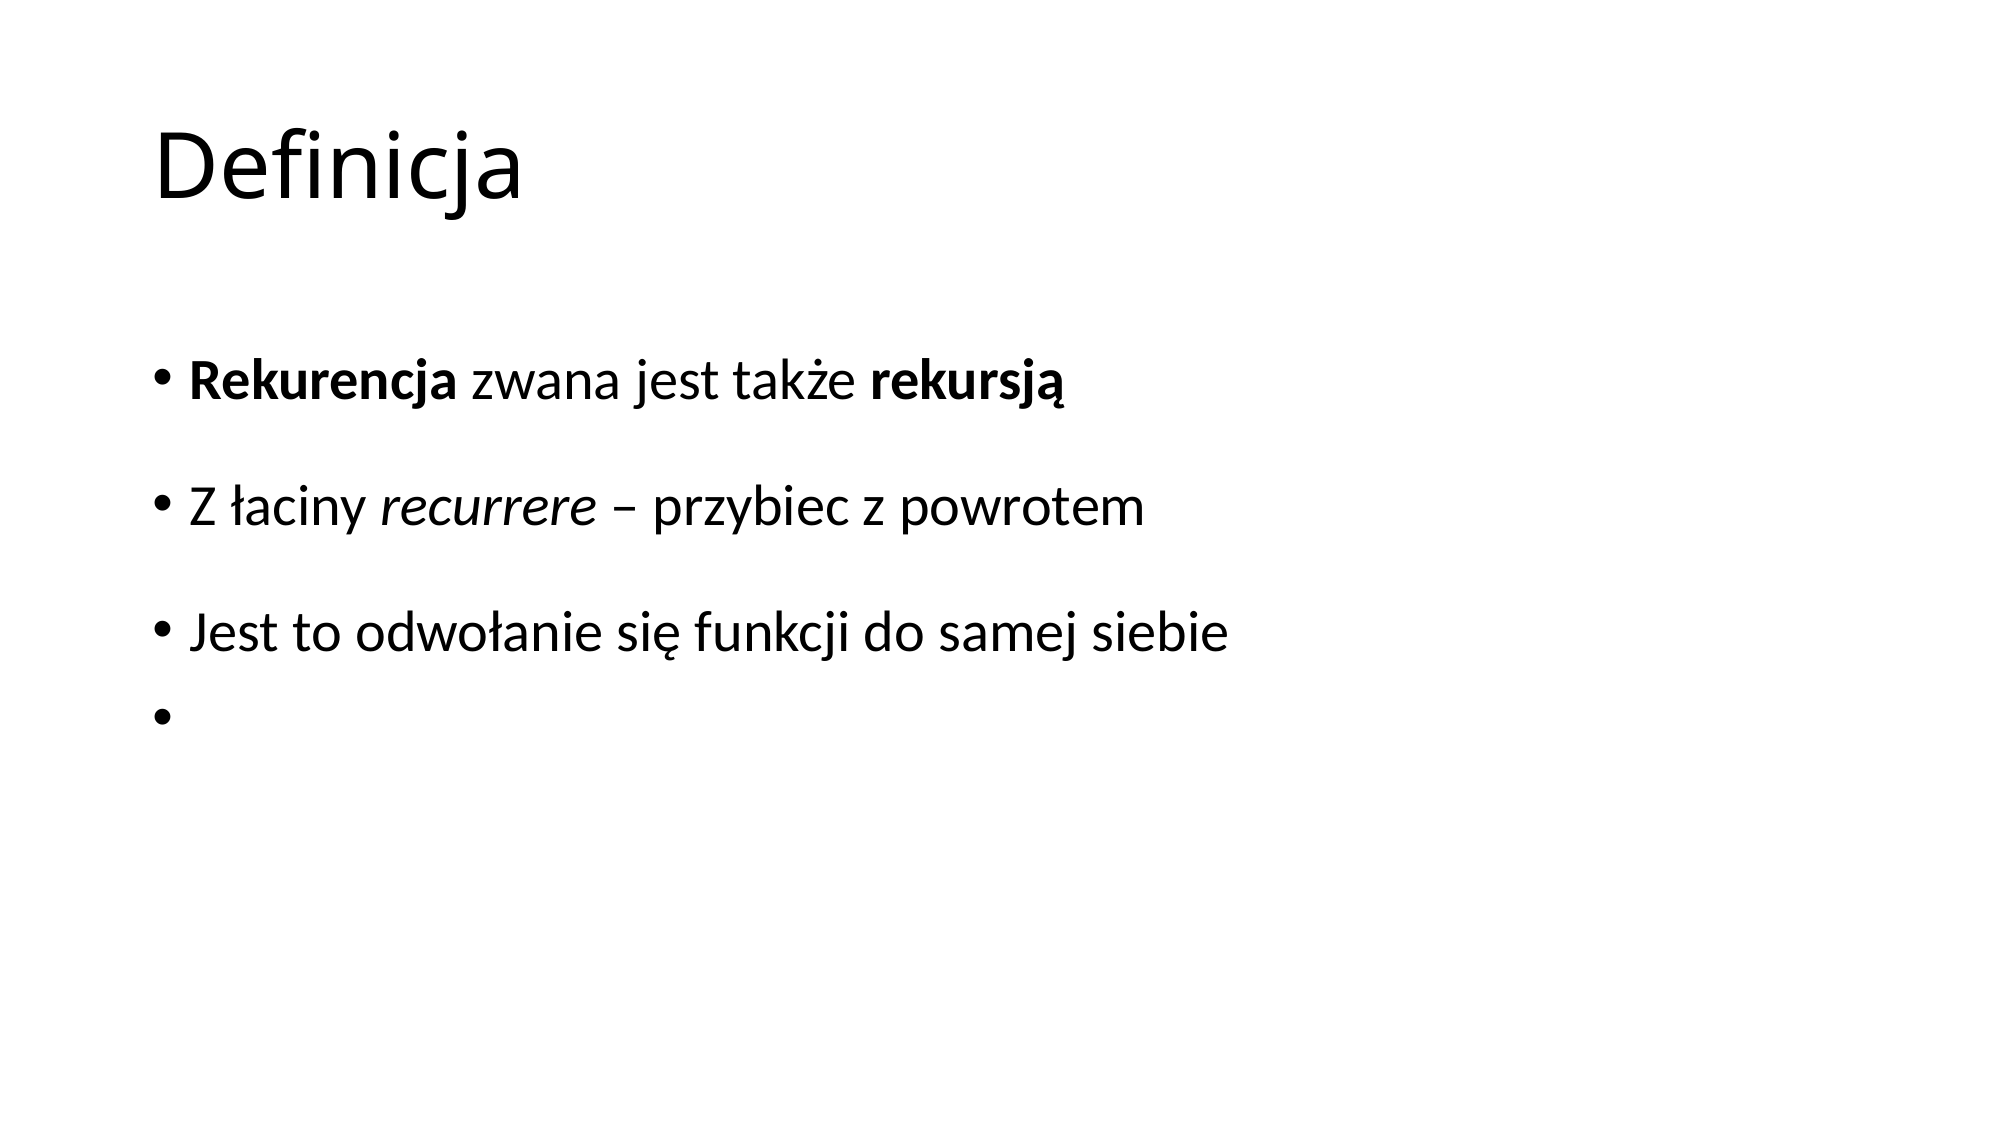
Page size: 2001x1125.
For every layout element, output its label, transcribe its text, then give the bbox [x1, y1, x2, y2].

list Rekurencja zwana jest także rekursją Z łaciny recurrere – przybiec z powrotem Jest to odwołanie się funkcji do samej siebie [137, 299, 1863, 1014]
title Definicja [137, 59, 1863, 278]
